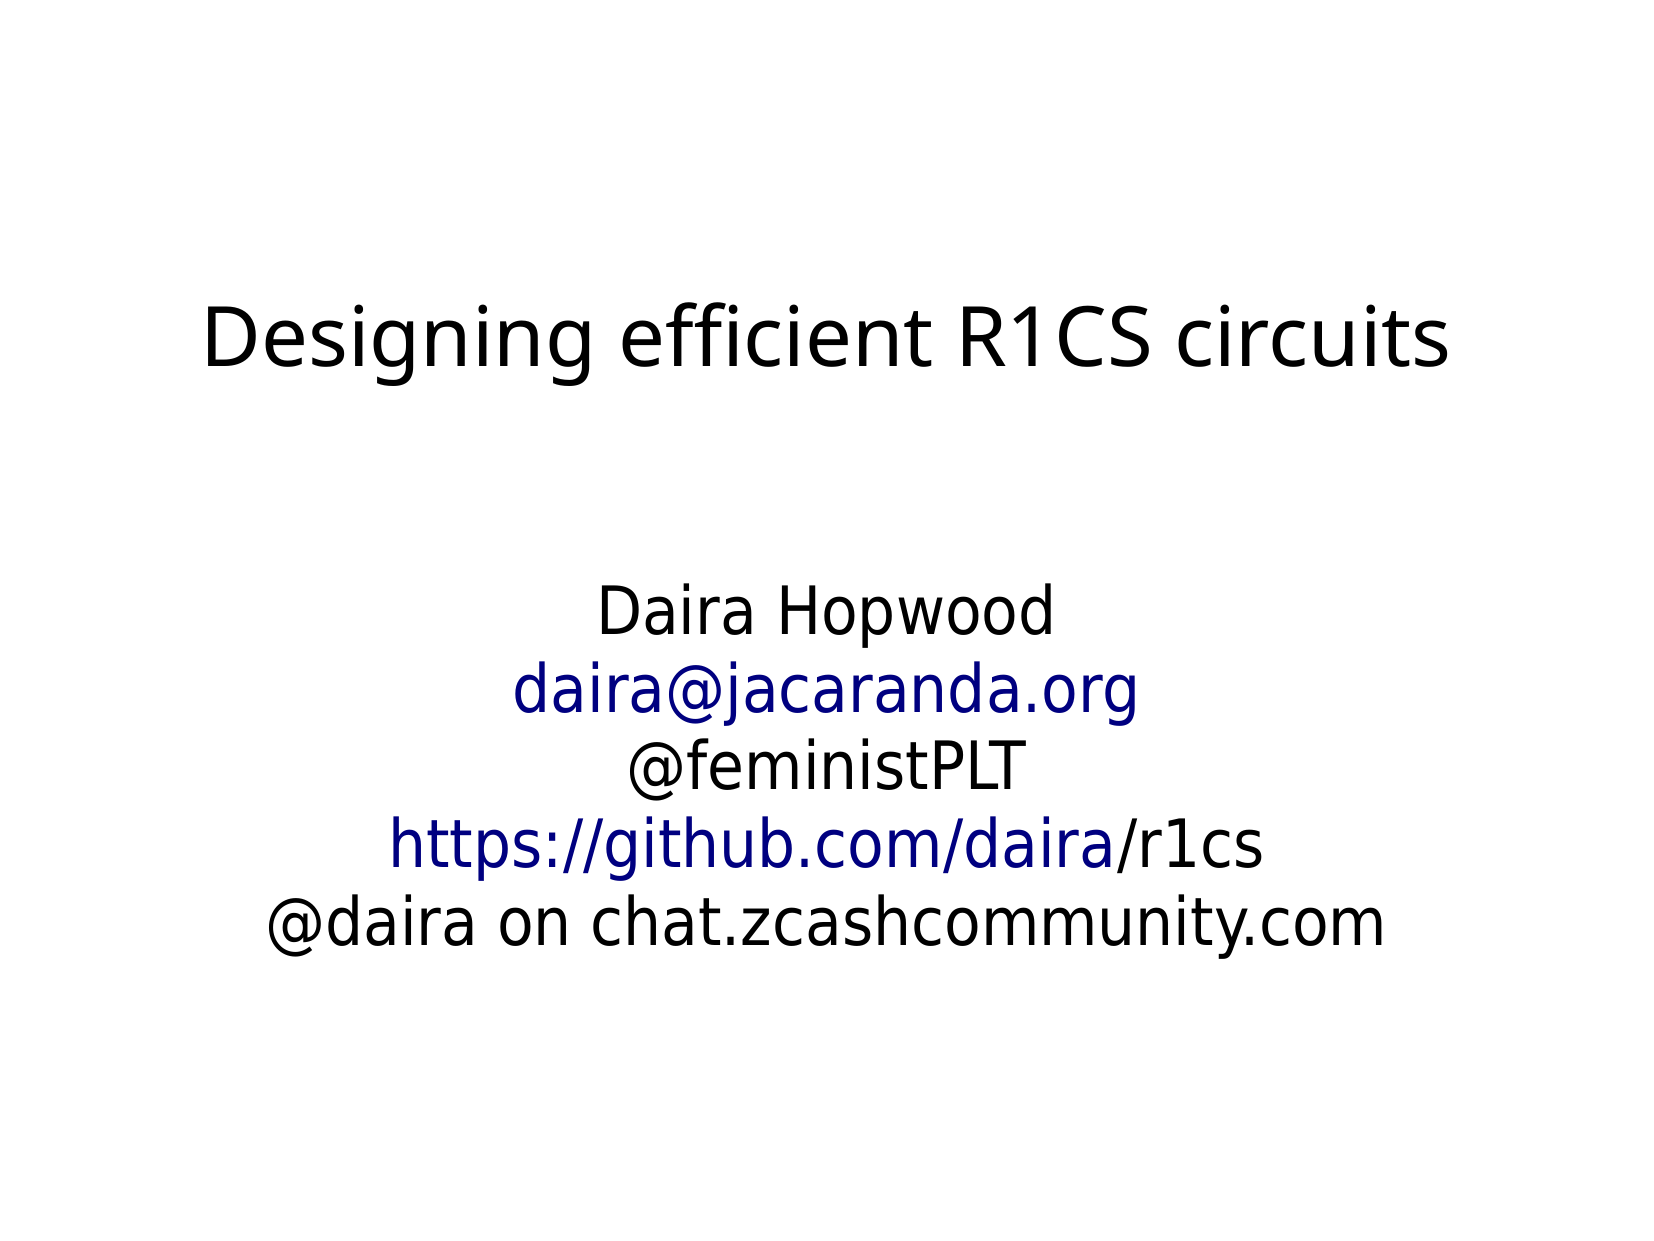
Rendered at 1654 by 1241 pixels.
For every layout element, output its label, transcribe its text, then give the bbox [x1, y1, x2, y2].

subtitle Designing efficient R1CS circuits Daira Hopwood daira@jacaranda.org @feministPLT https://github.com/daira/r1cs @daira on chat.zcashcommunity.com [82, 259, 1571, 980]
